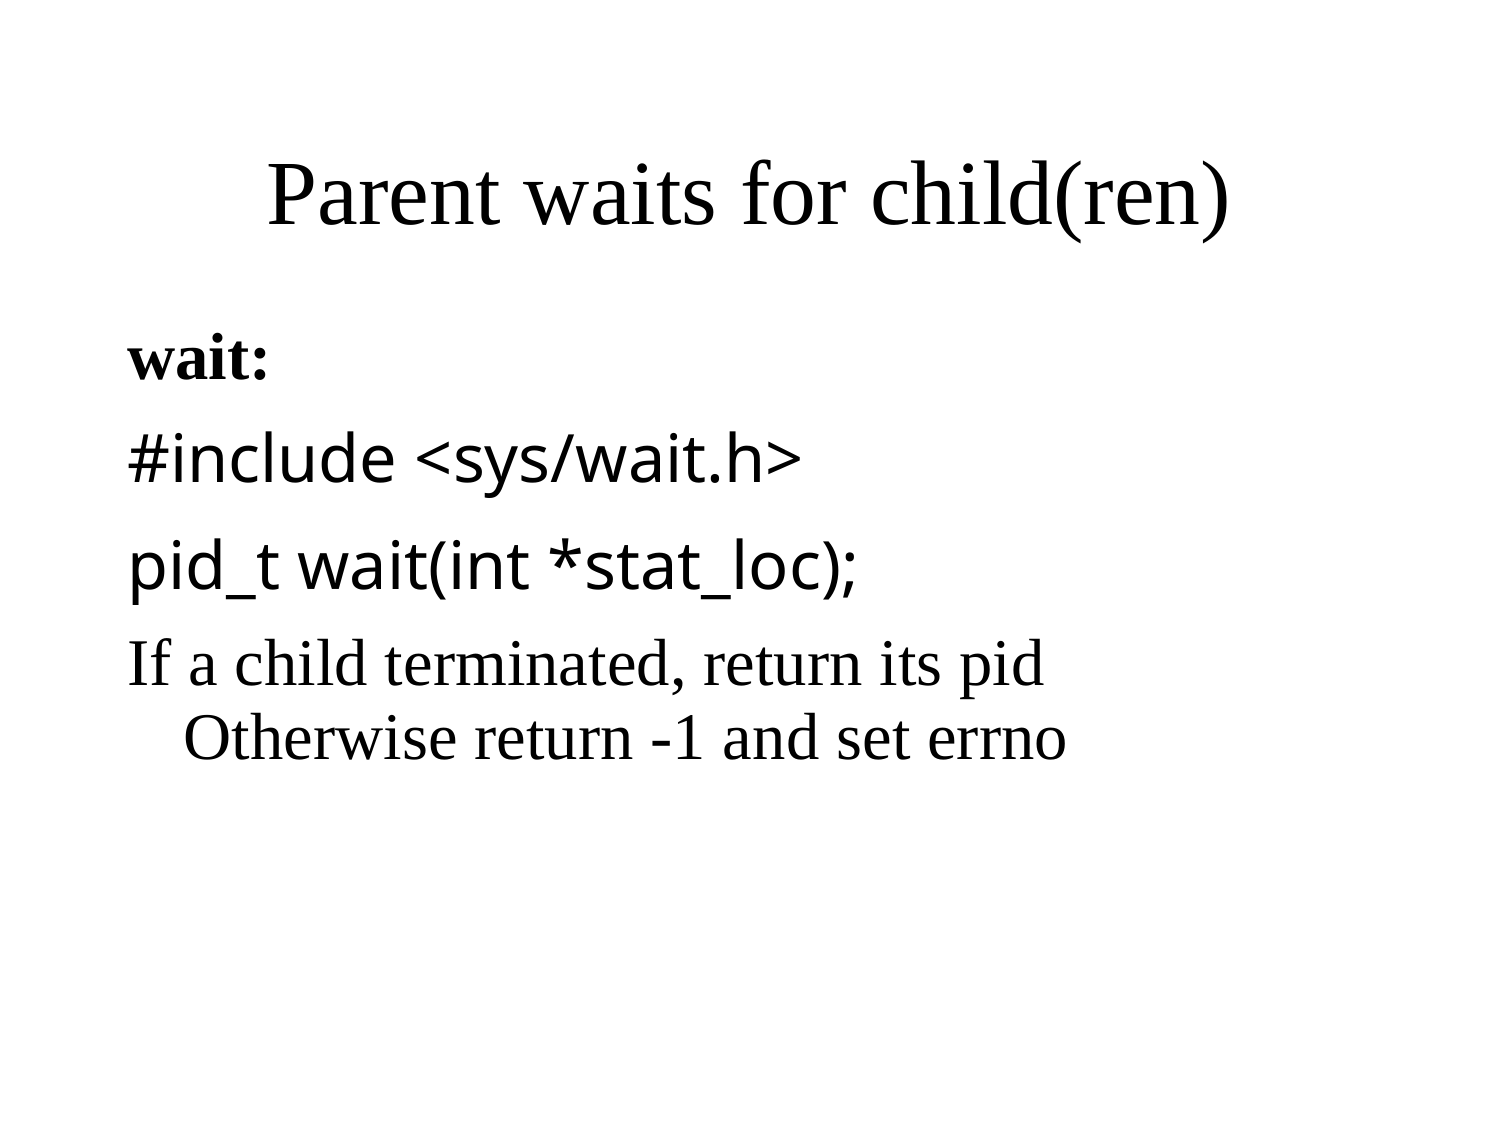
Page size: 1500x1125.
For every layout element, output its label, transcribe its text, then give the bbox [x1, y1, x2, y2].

title Parent waits for child(ren) [112, 99, 1388, 288]
list wait: #include <sys/wait.h> pid_t wait(int *stat_loc); If a child terminated, return its pid Otherwise return -1 and set errno [112, 312, 1388, 1051]
